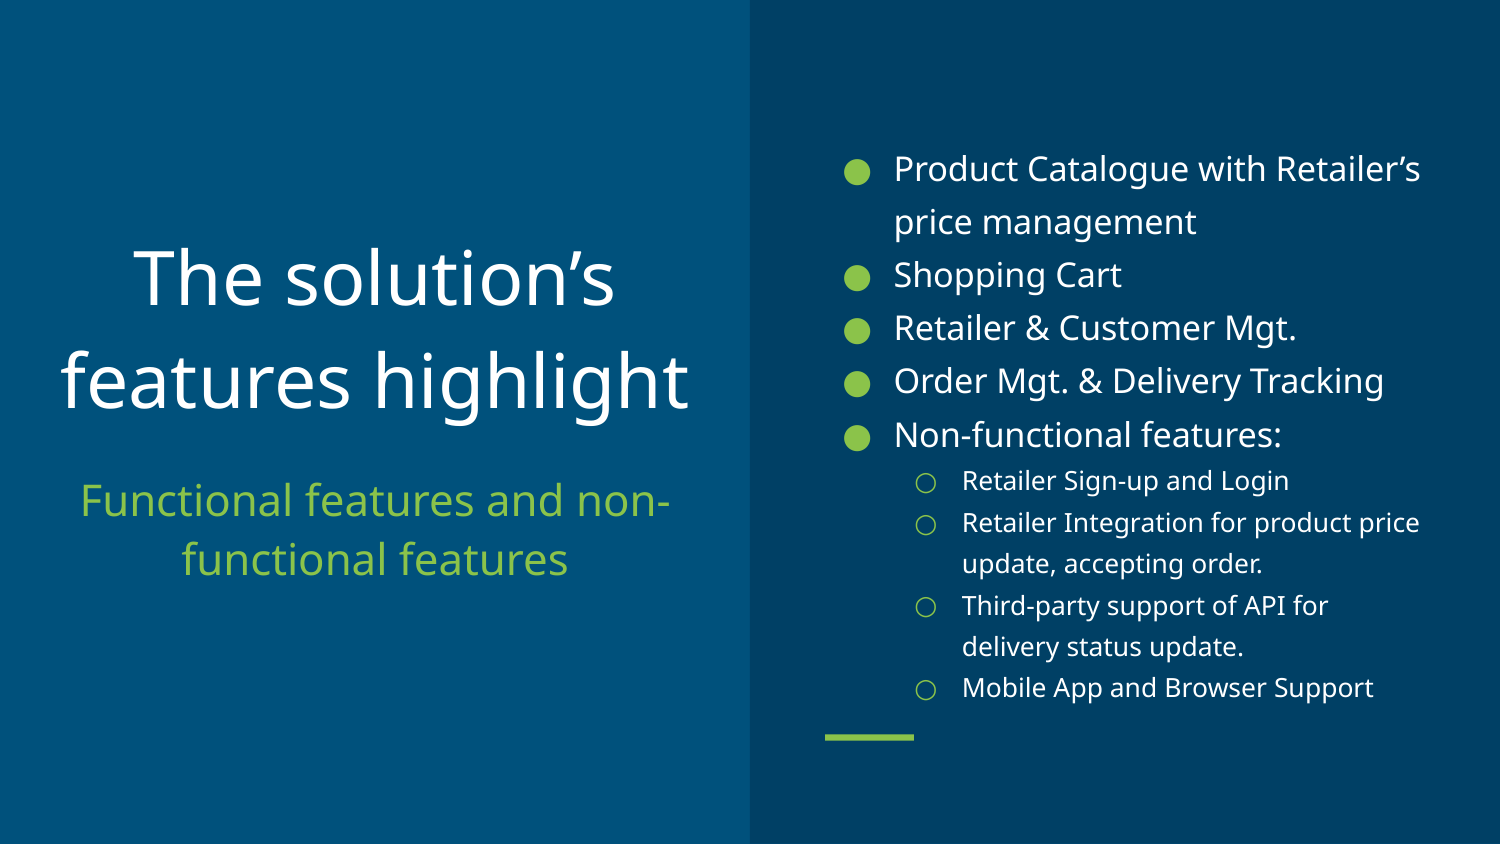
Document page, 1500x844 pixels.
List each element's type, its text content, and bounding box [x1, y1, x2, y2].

subtitle Functional features and non-functional features [43, 454, 708, 675]
title The solution’s features highlight [43, 198, 708, 446]
list Product Catalogue with Retailer’s price management Shopping Cart Retailer & Customer Mgt. Order Mgt. & Delivery Tracking Non-functional features: Retailer Sign-up and Login Retailer Integration for product price update, accepting order. Third-party support of API for delivery status update. Mobile App and Browser Support [810, 118, 1440, 725]
